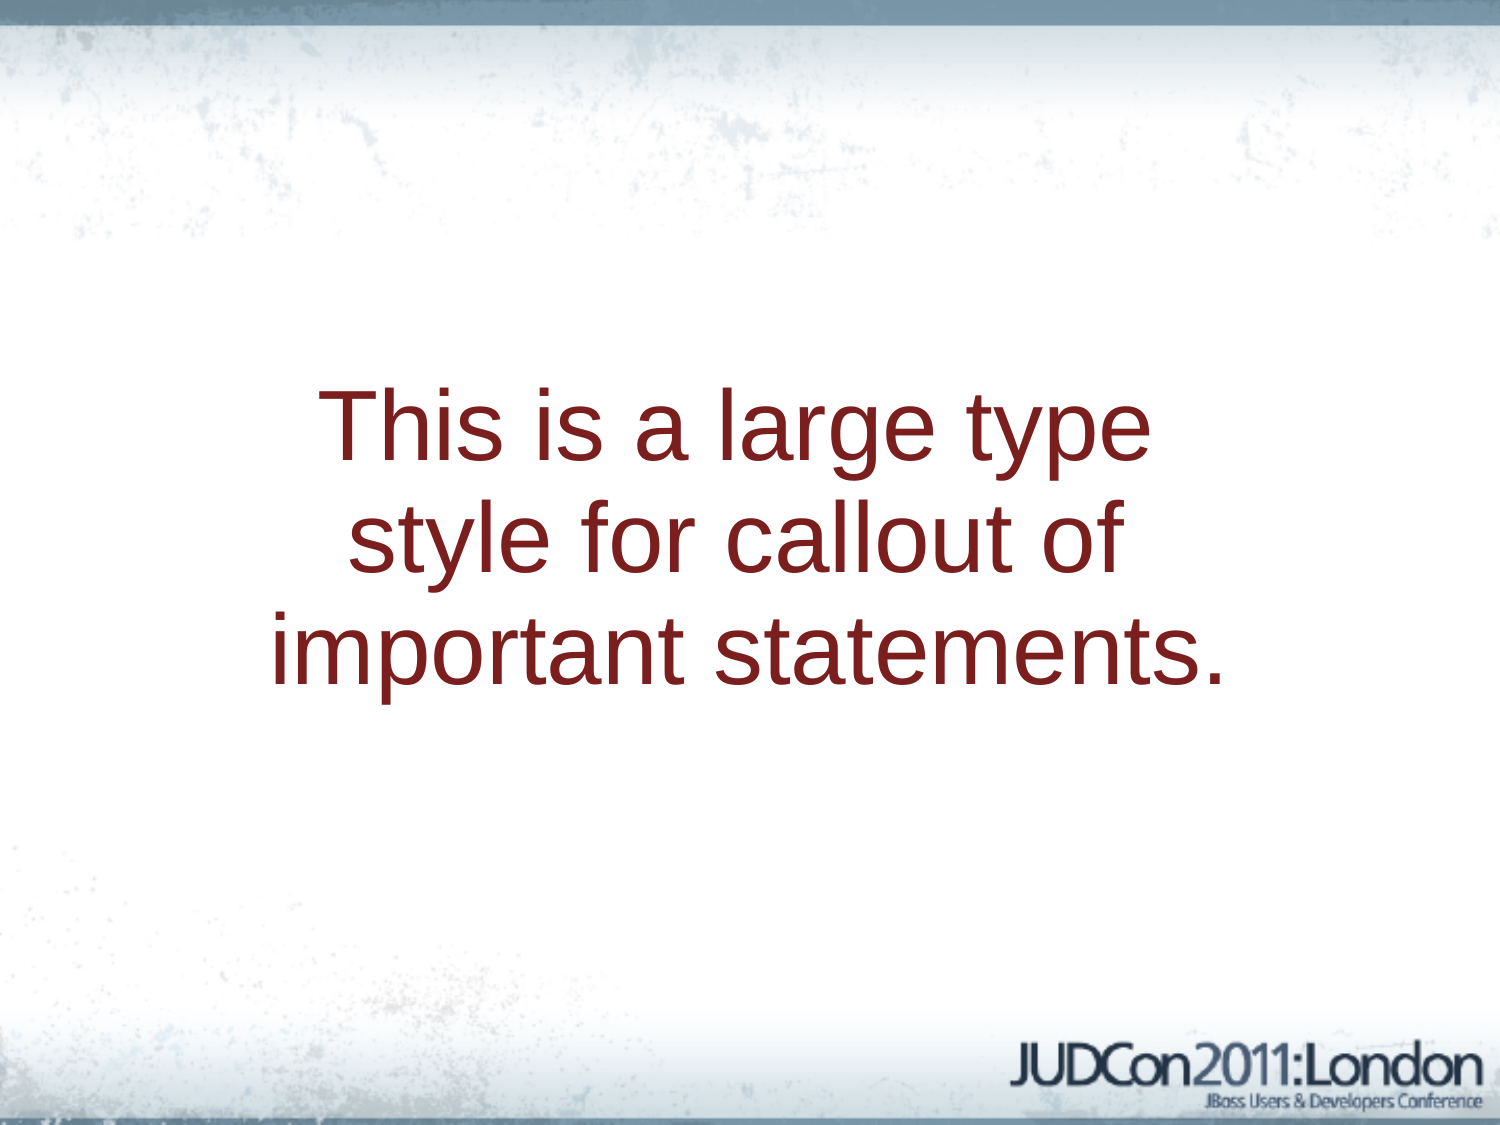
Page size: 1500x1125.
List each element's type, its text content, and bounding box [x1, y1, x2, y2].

text_box This is a large type style for callout of important statements. [112, 76, 1388, 1001]
picture [0, 0, 1500, 1125]
